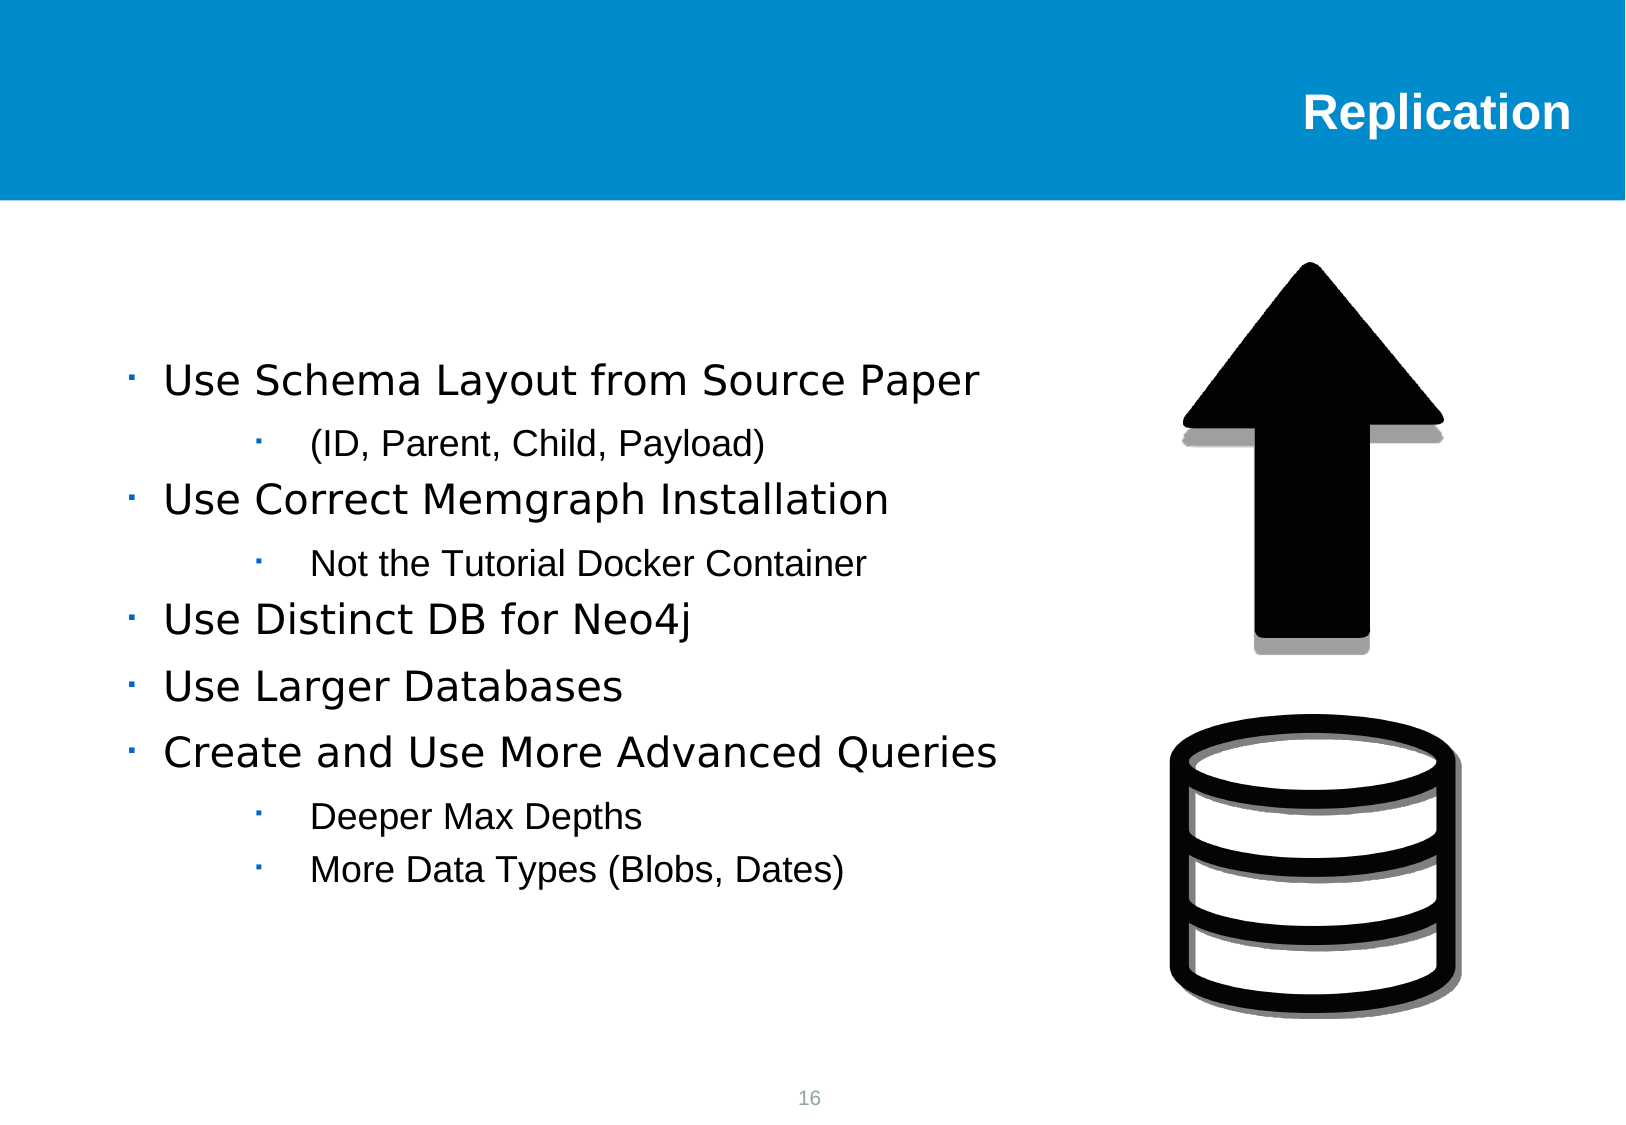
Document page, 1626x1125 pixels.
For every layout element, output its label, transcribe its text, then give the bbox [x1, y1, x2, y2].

list Use Schema Layout from Source Paper (ID, Parent, Child, Payload) Use Correct Memgraph Installation Not the Tutorial Docker Container Use Distinct DB for Neo4j Use Larger Databases Create and Use More Advanced Queries Deeper Max Depths More Data Types (Blobs, Dates) [87, 356, 1538, 891]
picture [1162, 714, 1463, 1013]
picture [1125, 262, 1501, 638]
title Replication [121, 37, 1573, 188]
